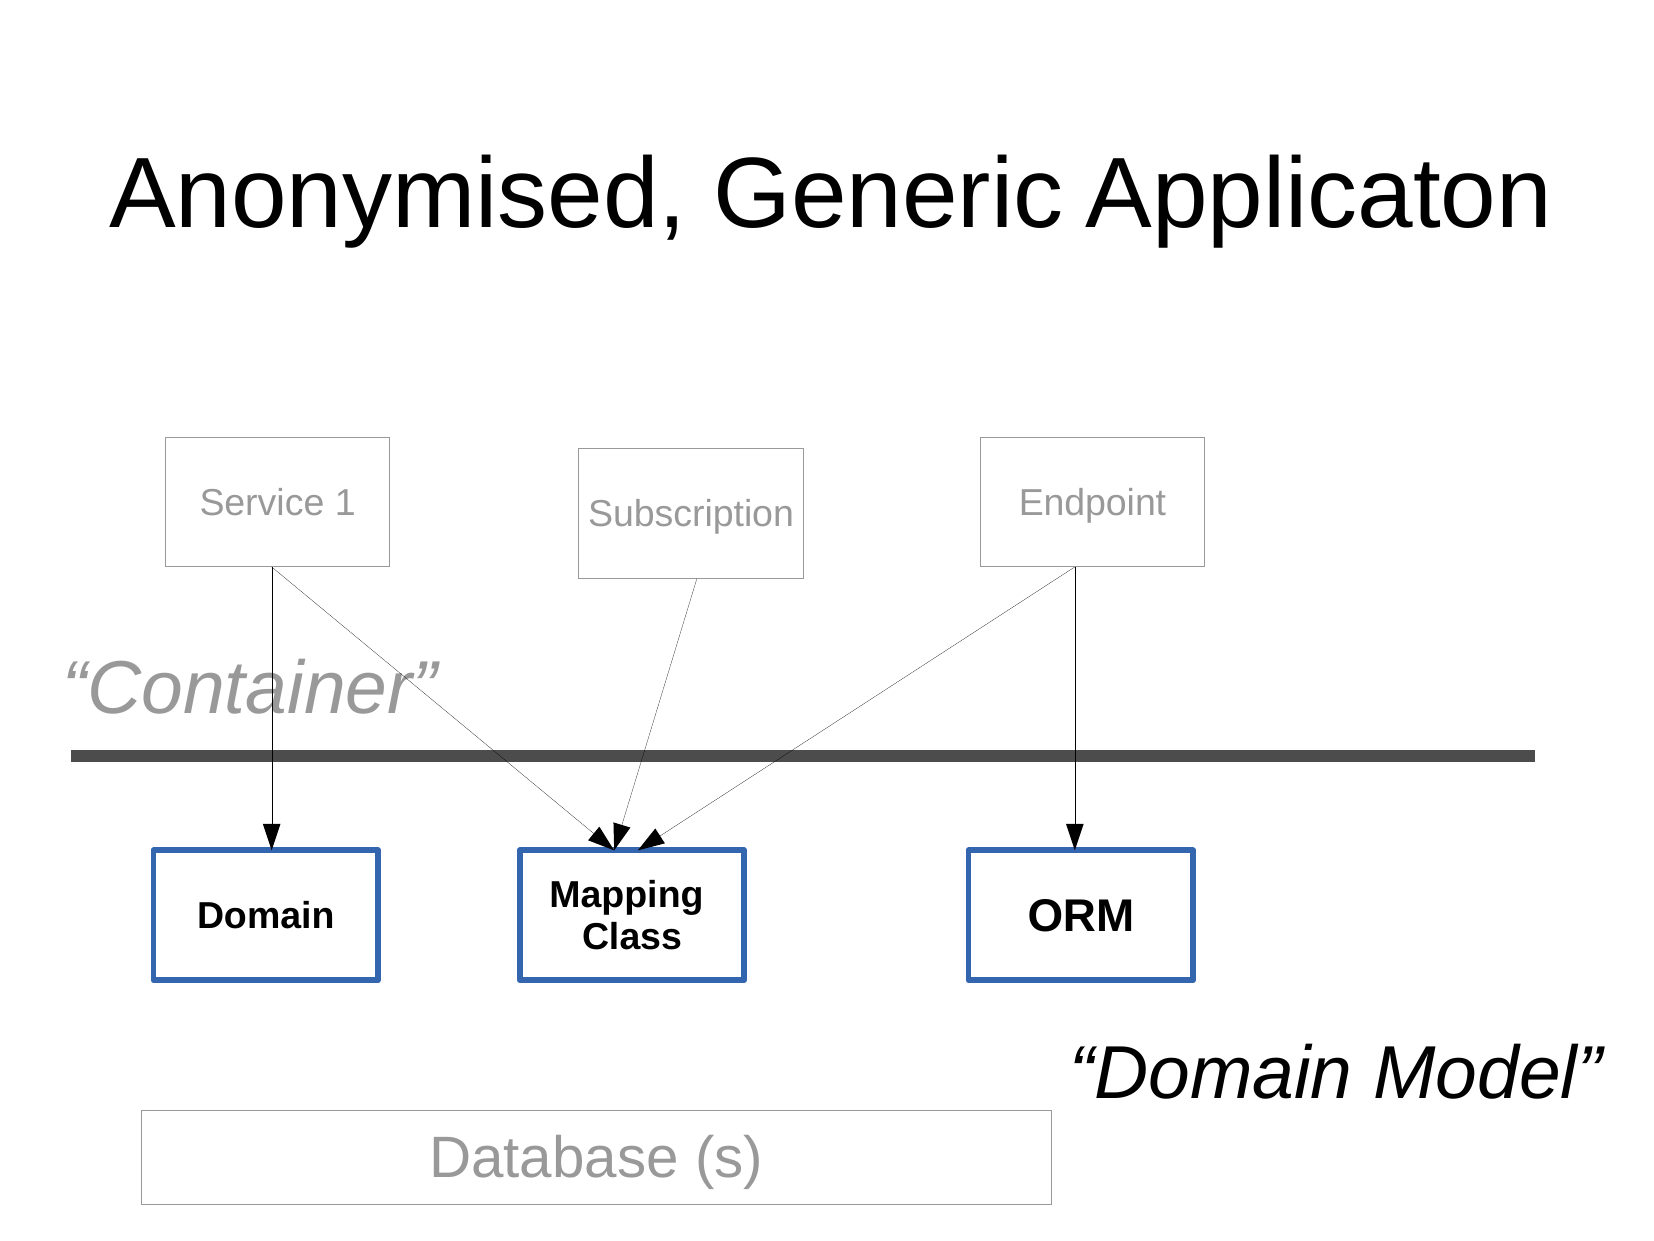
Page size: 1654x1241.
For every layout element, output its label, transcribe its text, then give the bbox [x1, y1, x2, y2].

text_box “Container” [358, 637, 453, 716]
text_box Mapping Class [519, 850, 745, 981]
text_box Endpoint [980, 437, 1205, 567]
text_box “Domain Model” [1054, 1023, 1619, 1123]
text_box Service 1 [165, 437, 390, 567]
text_box ORM [968, 850, 1193, 981]
text_box “Container” [273, 637, 453, 737]
text_box Subscription [578, 448, 804, 579]
text_box Anonymised, Generic Applicaton [94, 129, 1568, 257]
text_box Database (s) [141, 1110, 1052, 1205]
text_box Domain [153, 850, 378, 981]
text_box “Container” [47, 637, 272, 737]
